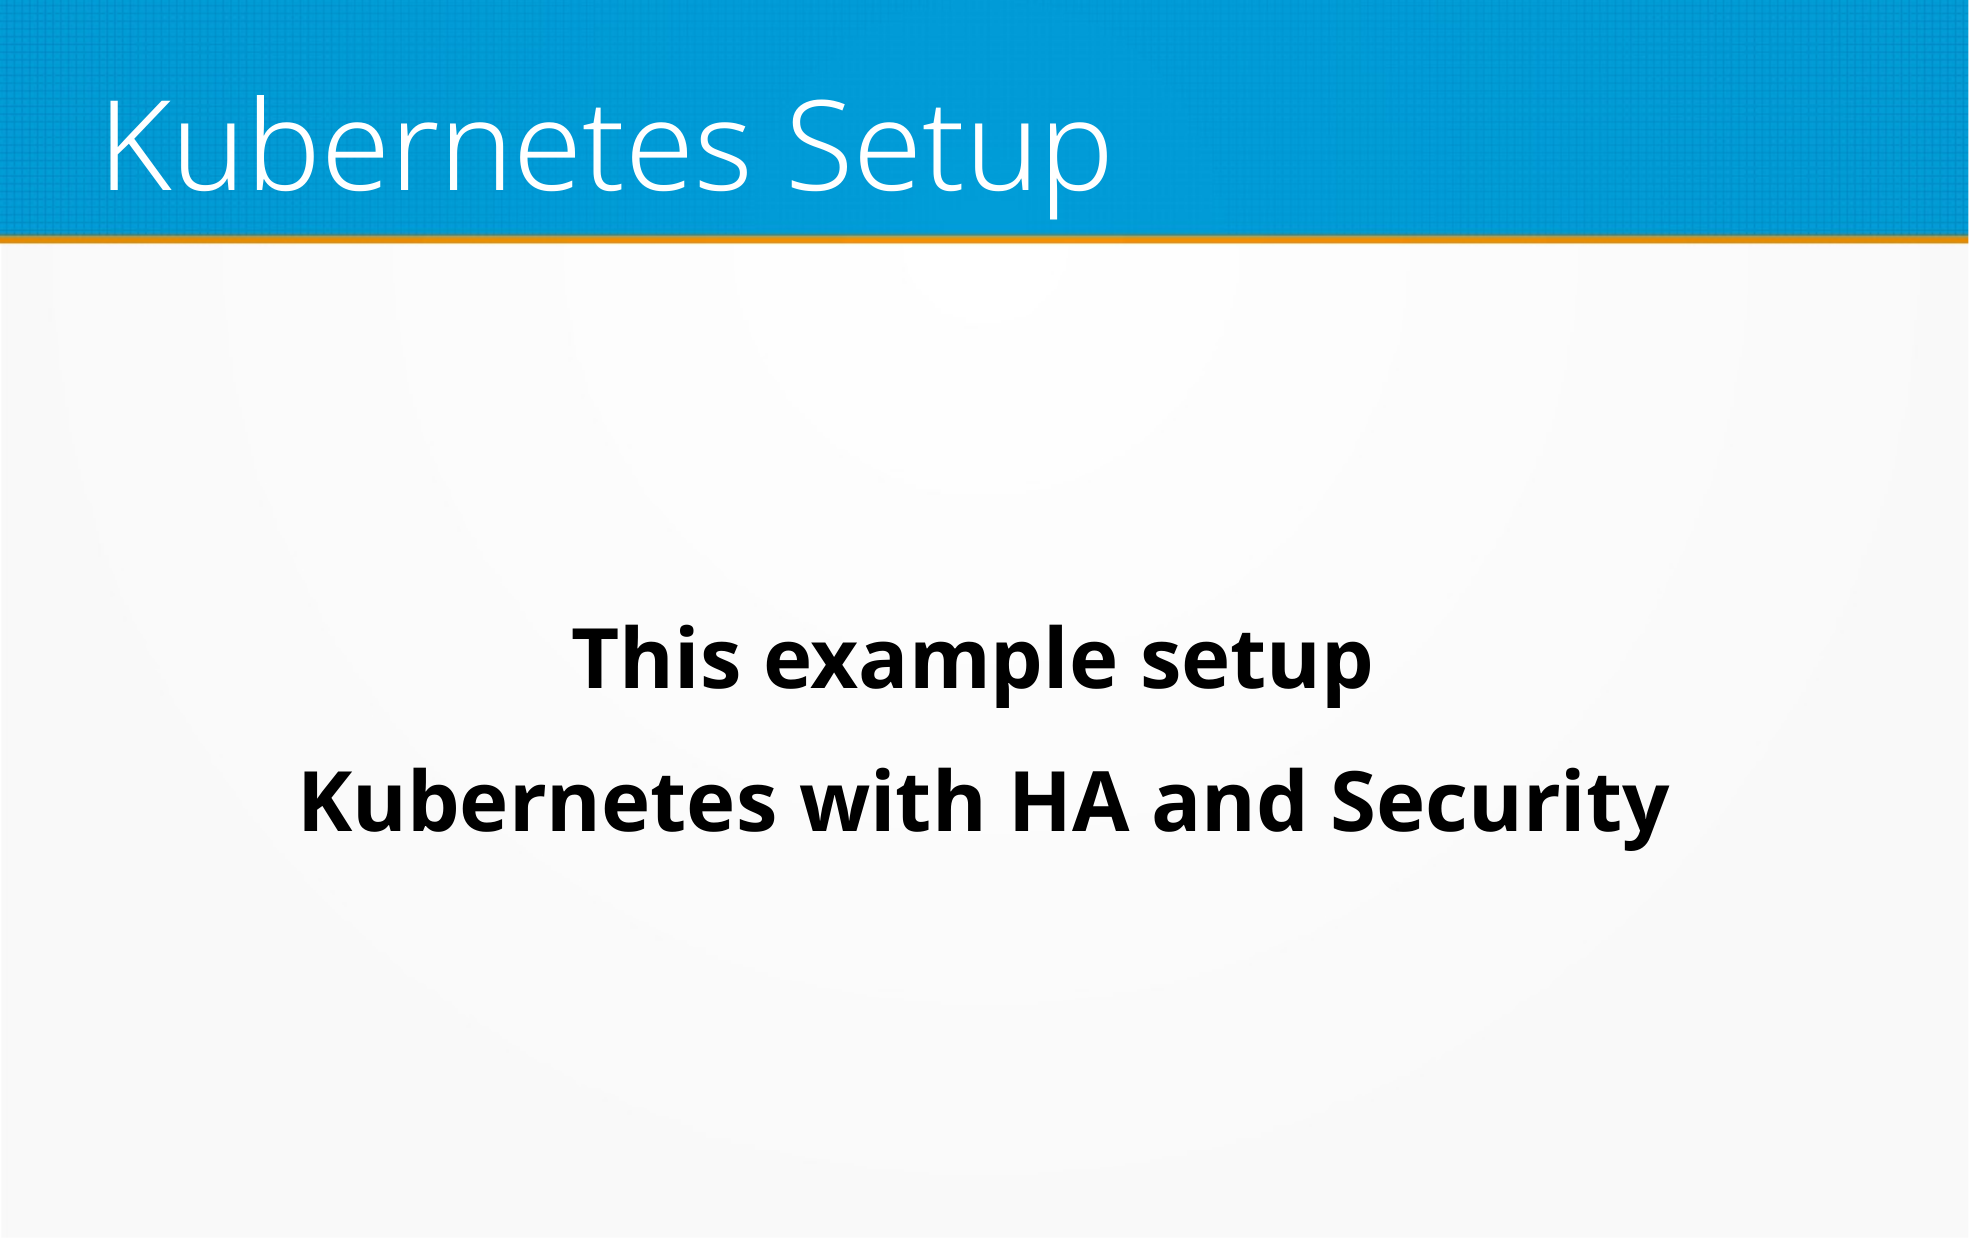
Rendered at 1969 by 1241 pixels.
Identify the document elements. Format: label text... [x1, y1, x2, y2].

picture [0, 233, 1969, 1241]
text_box This example setup Kubernetes with HA and Security [139, 293, 1829, 1163]
title Kubernetes Setup [98, 19, 1870, 227]
